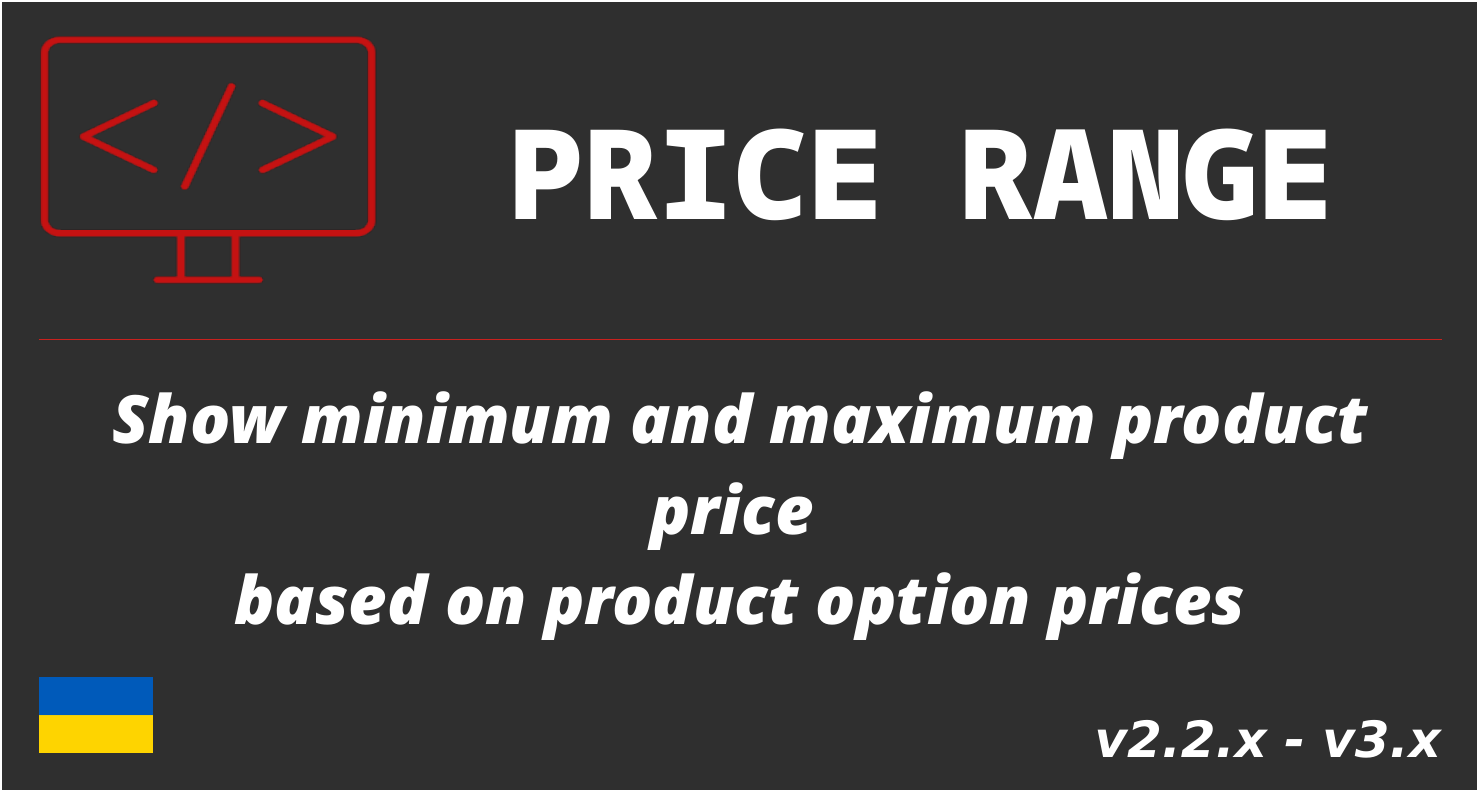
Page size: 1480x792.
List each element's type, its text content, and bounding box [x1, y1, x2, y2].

picture [39, 35, 378, 285]
title PRICE RANGE [386, 39, 1456, 303]
picture [39, 677, 153, 753]
title v2.2.x - v3.x [1014, 716, 1441, 765]
title Show minimum and maximum product price based on product option prices [38, 339, 1443, 678]
